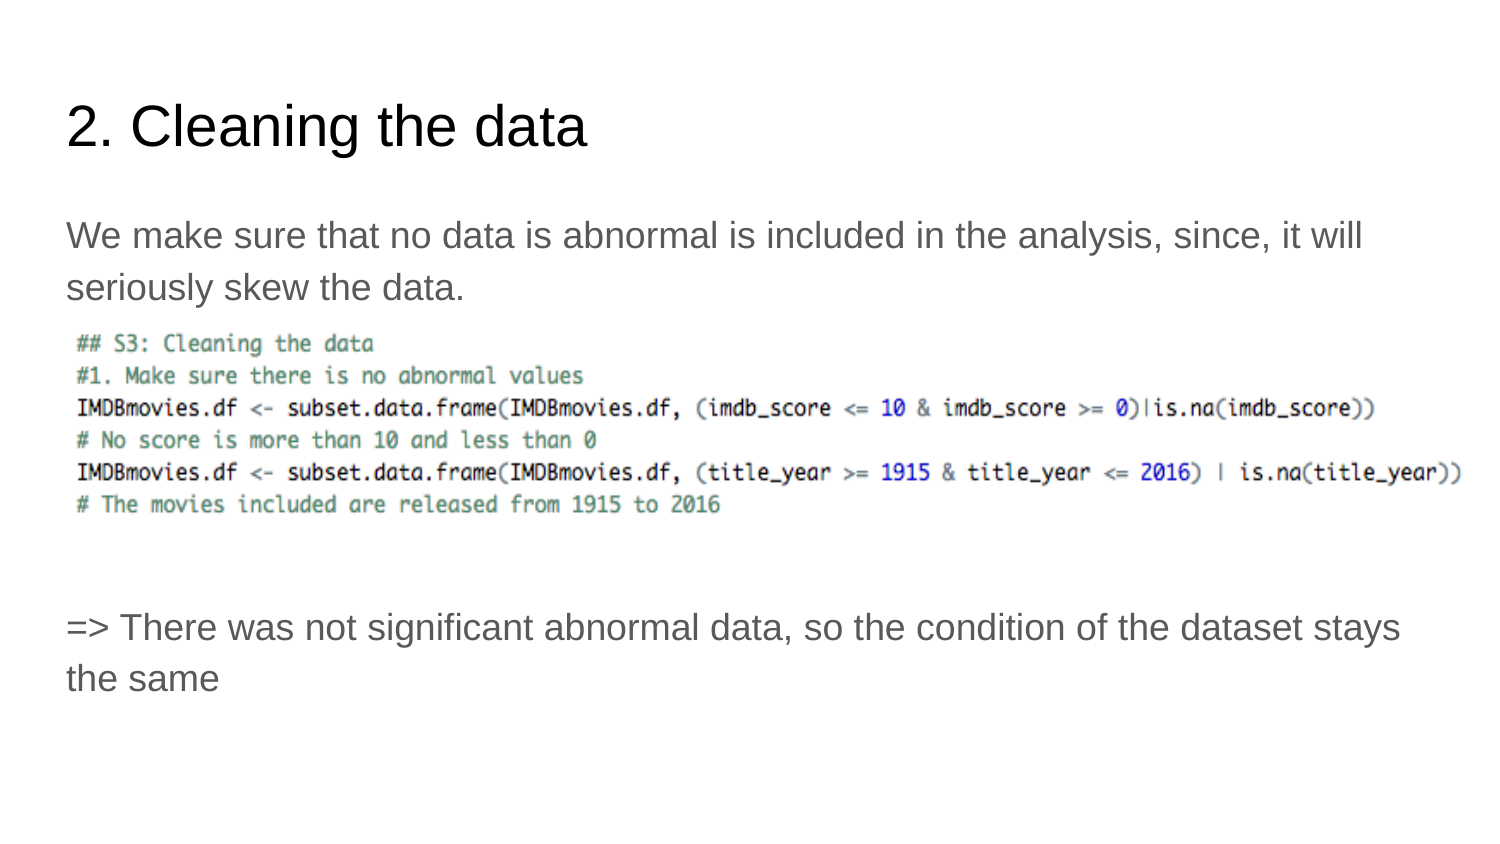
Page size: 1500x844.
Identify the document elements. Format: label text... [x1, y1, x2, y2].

list We make sure that no data is abnormal is included in the analysis, since, it will seriously skew the data. => There was not significant abnormal data, so the condition of the dataset stays the same [51, 189, 1449, 750]
picture [70, 316, 1486, 528]
title 2. Cleaning the data [51, 72, 1449, 167]
